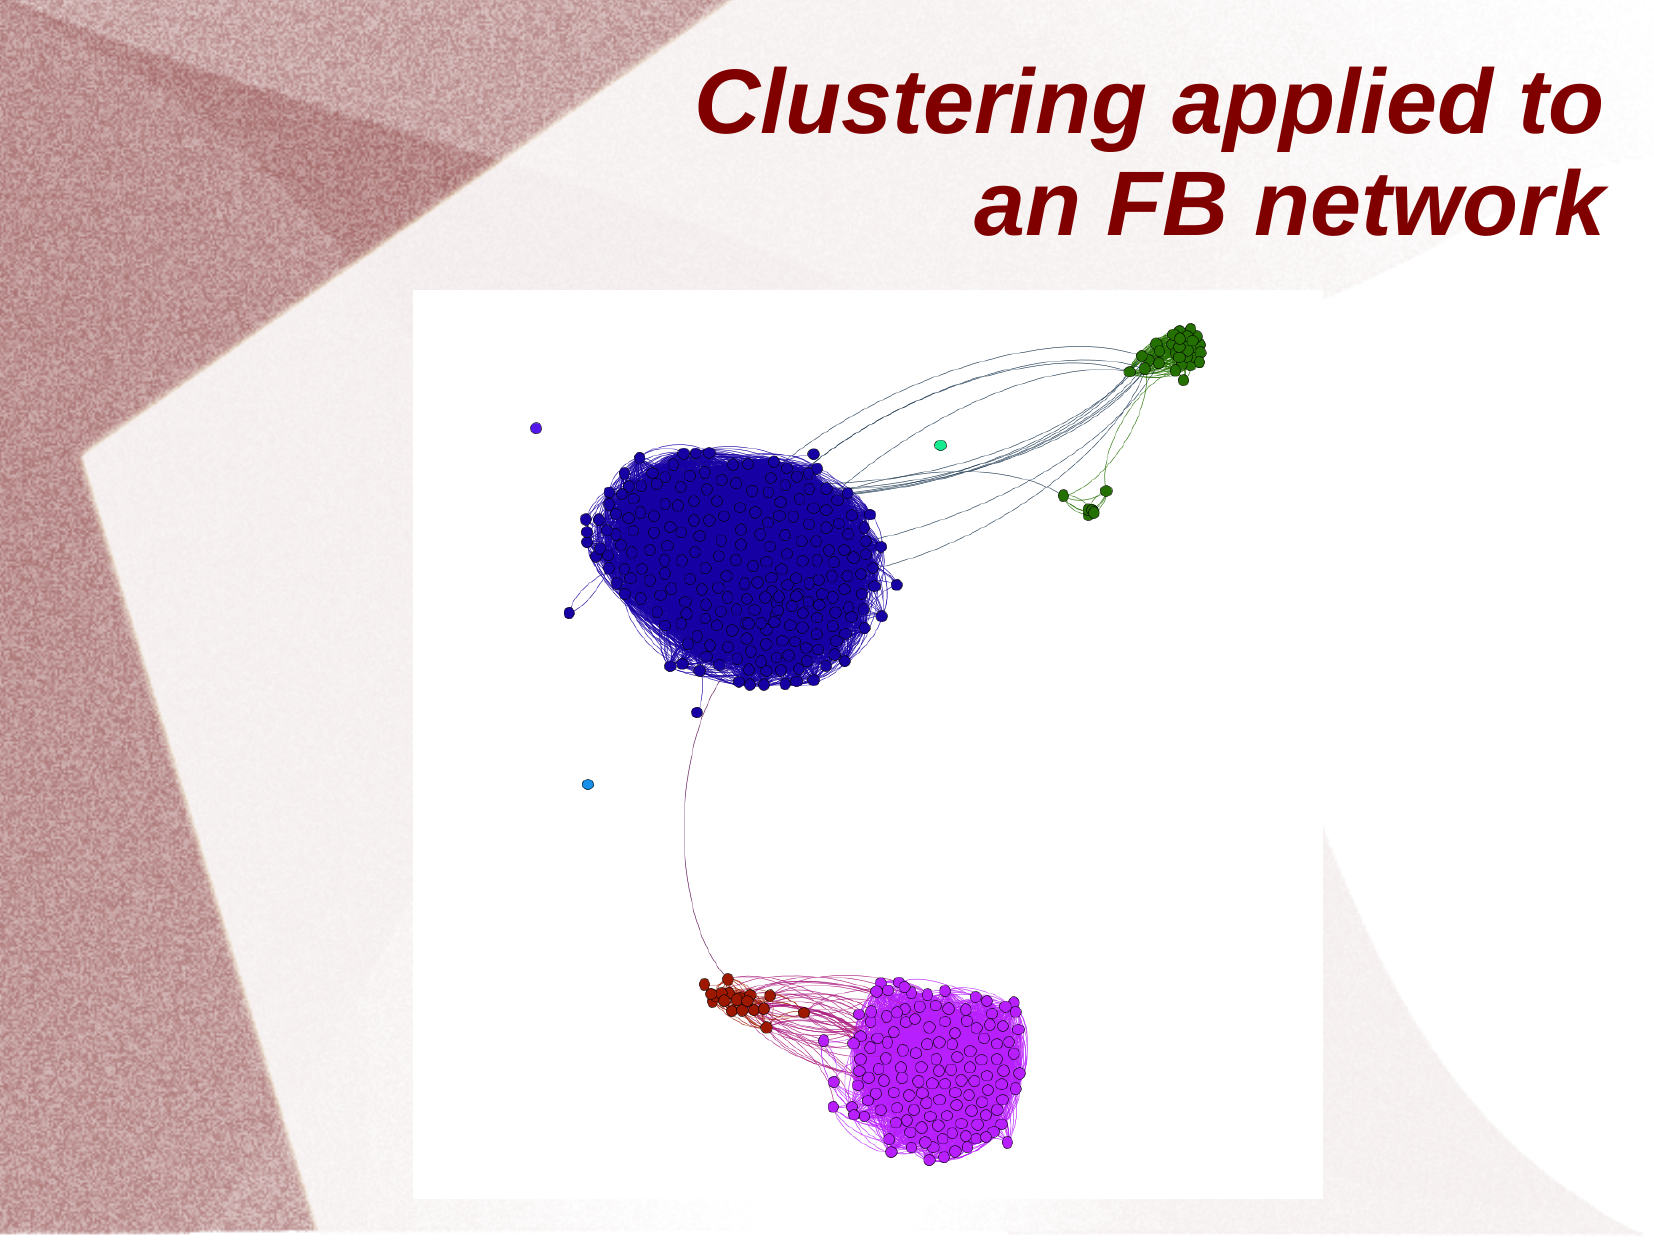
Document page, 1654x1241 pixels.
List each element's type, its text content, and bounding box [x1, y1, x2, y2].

title Clustering applied to an FB network [596, 49, 1607, 257]
picture [0, 0, 1654, 1241]
